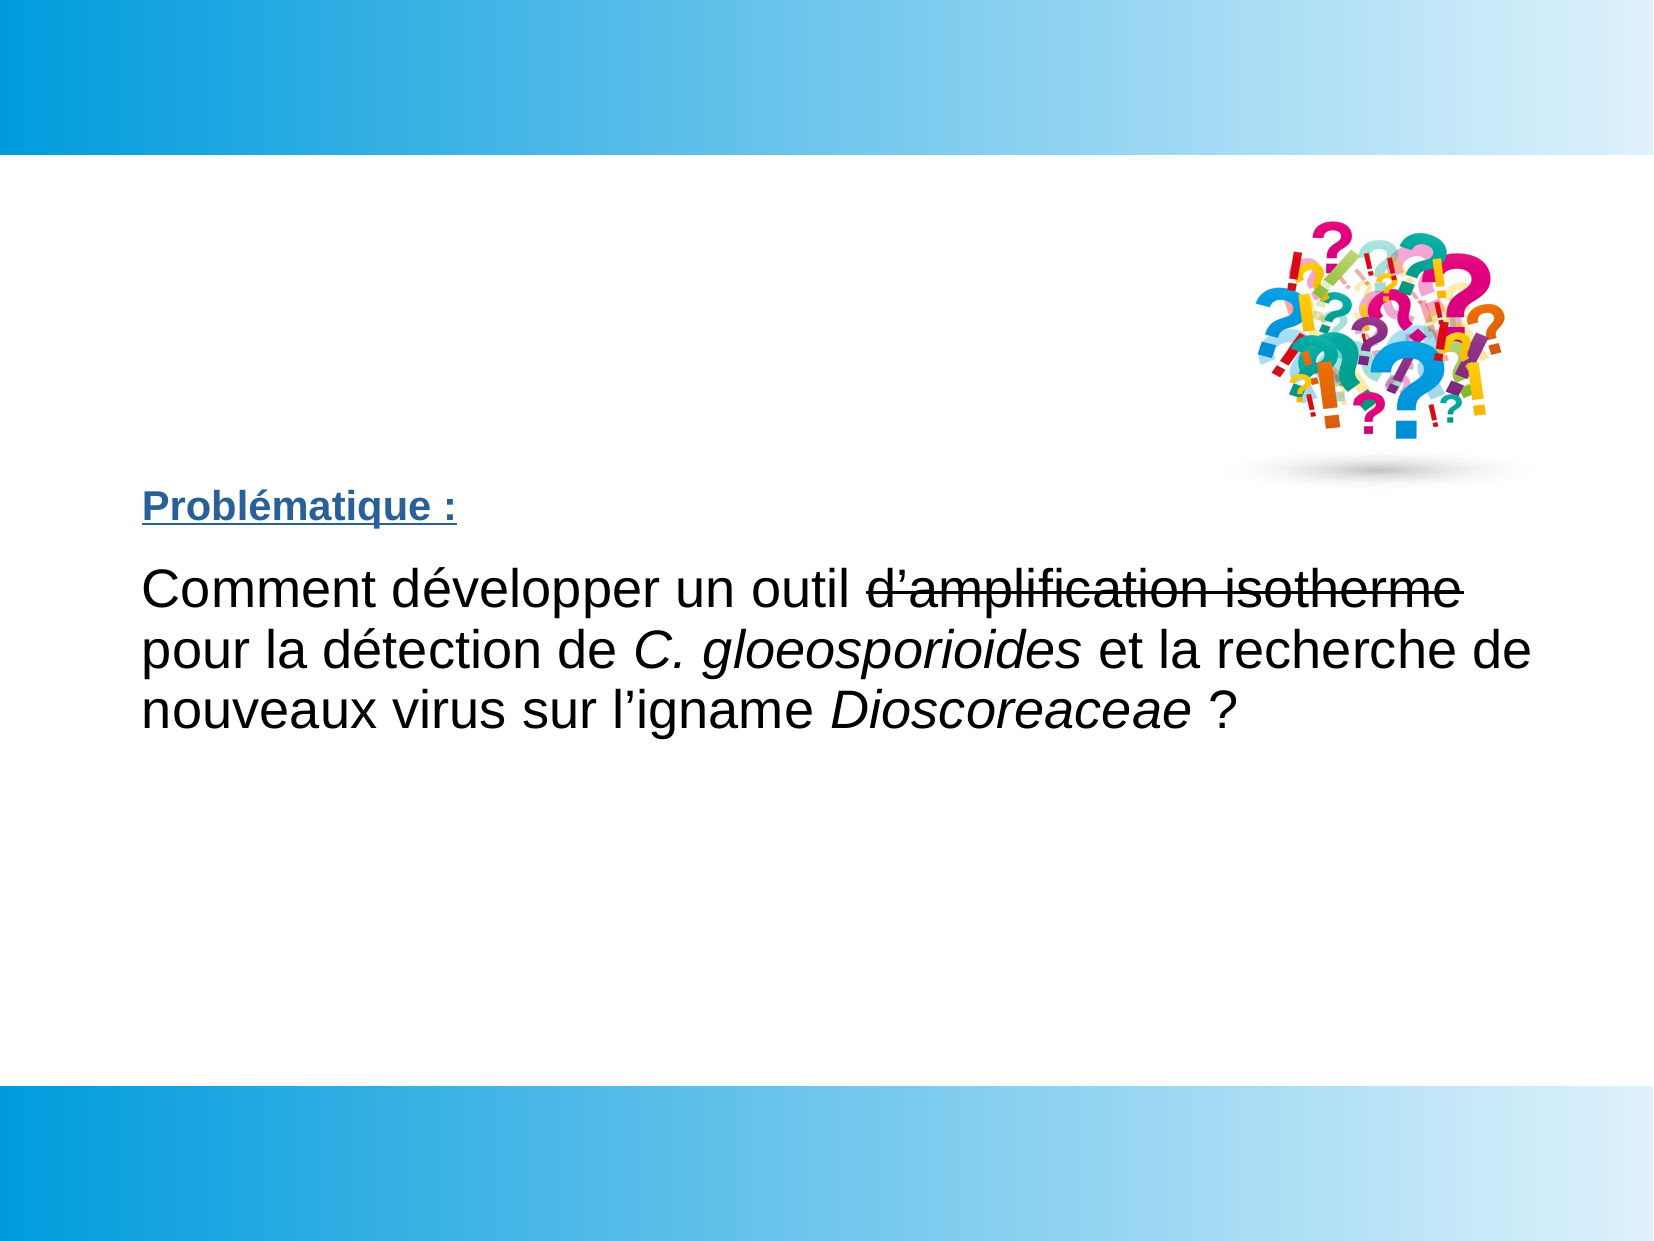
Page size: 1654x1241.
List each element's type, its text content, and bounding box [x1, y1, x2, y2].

list Problématique : Comment développer un outil d’amplification isotherme pour la détection de C. gloeosporioides et la recherche de nouveaux virus sur l’igname Dioscoreaceae ? [70, 266, 1560, 957]
picture [1181, 177, 1573, 520]
